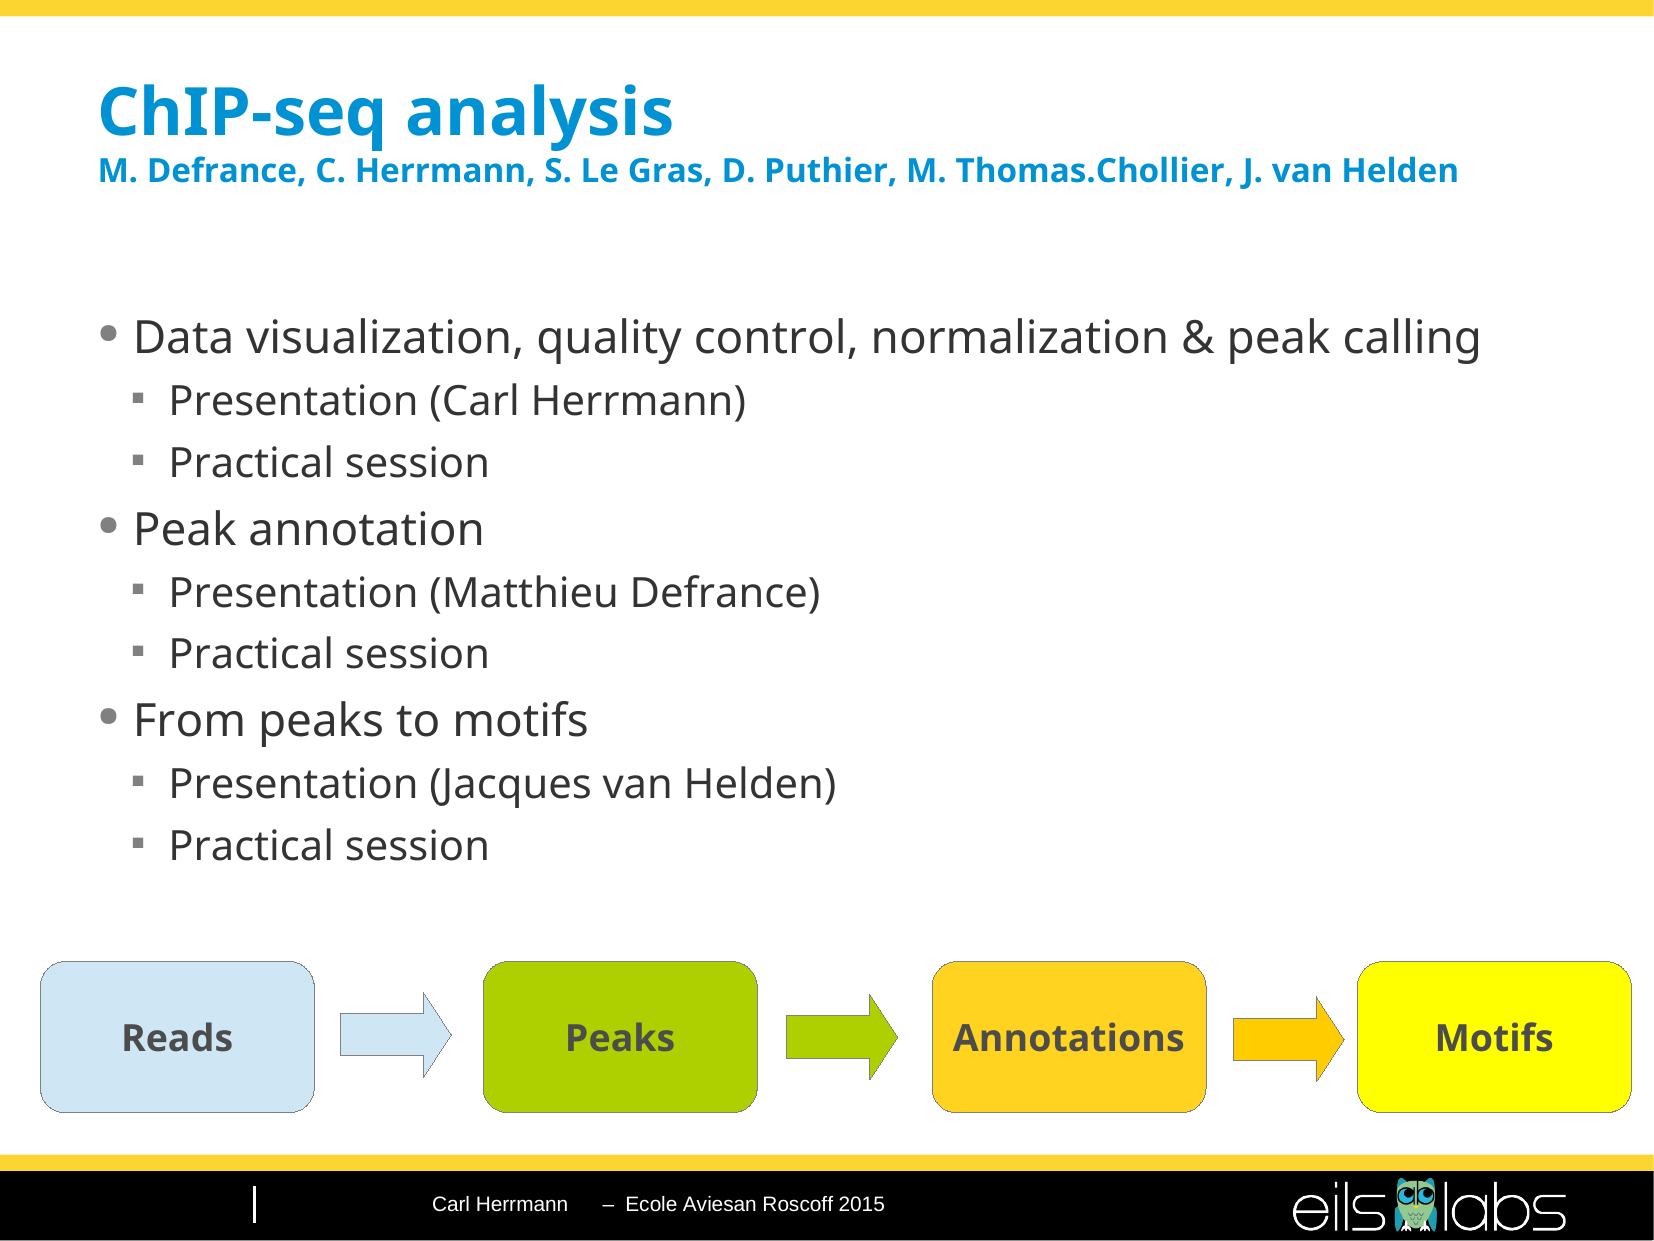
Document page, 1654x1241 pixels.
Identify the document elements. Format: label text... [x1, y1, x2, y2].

title ChIP-seq analysis M. Defrance, C. Herrmann, S. Le Gras, D. Puthier, M. Thomas.Chollier, J. van Helden [82, 61, 1571, 207]
text_box Motifs [1357, 961, 1632, 1113]
list Data visualization, quality control, normalization & peak calling Presentation (Carl Herrmann) Practical session Peak annotation Presentation (Matthieu Defrance) Practical session From peaks to motifs Presentation (Jacques van Helden) Practical session [82, 300, 1571, 1035]
text_box Reads [40, 961, 315, 1113]
picture [1292, 1177, 1566, 1232]
text_box [340, 992, 452, 1078]
text_box Annotations [932, 961, 1207, 1113]
text_box [1233, 996, 1345, 1082]
text_box [786, 994, 898, 1080]
text_box Peaks [483, 961, 758, 1113]
